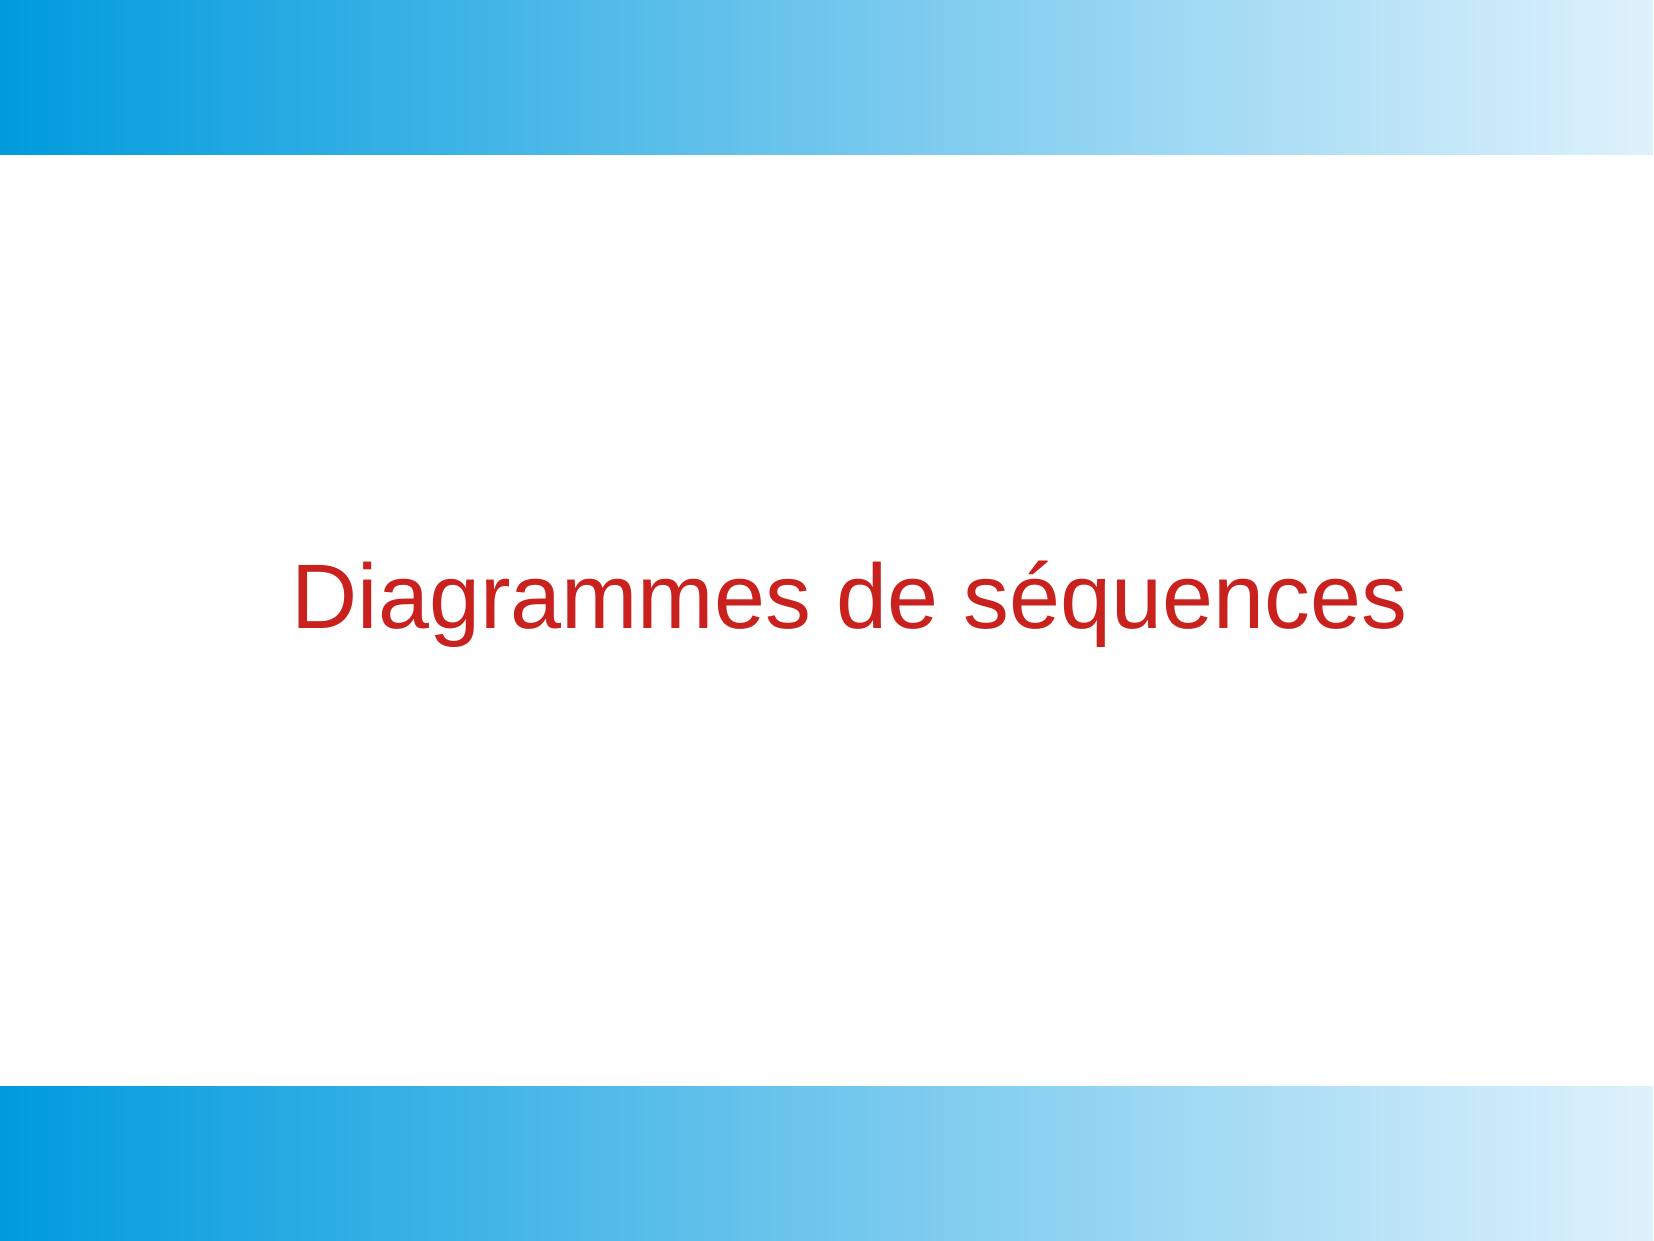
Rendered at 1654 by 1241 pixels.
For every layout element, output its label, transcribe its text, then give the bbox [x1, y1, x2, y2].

title Diagrammes de séquences [106, 545, 1595, 650]
